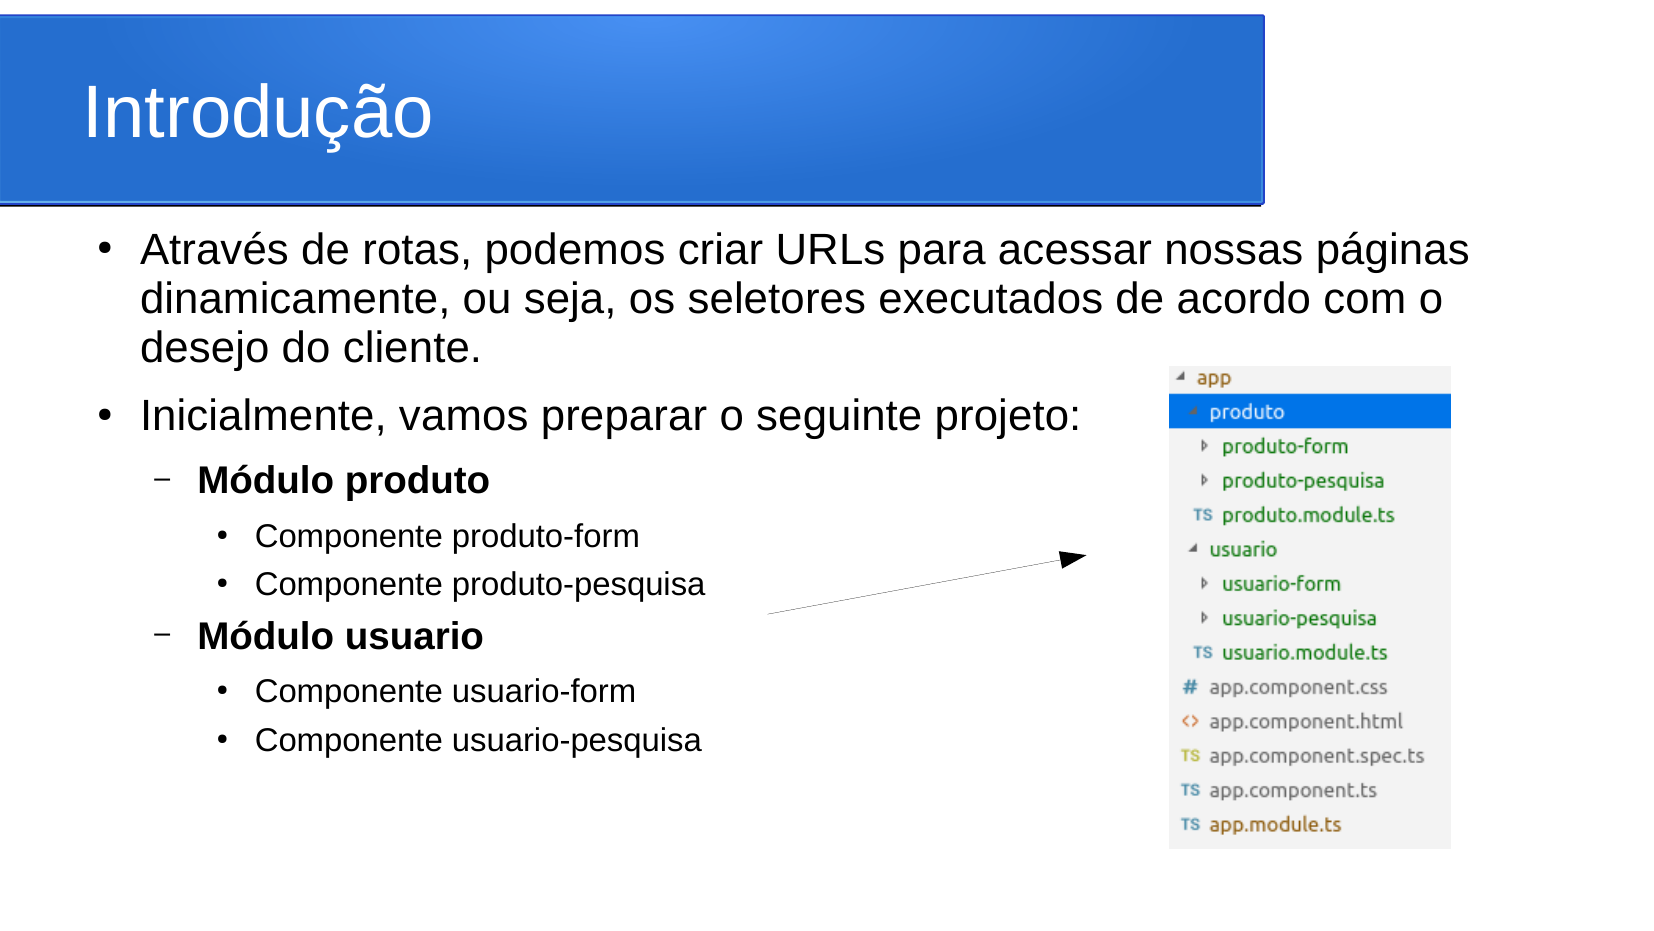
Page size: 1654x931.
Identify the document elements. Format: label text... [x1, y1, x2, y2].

picture [1169, 366, 1451, 849]
list Através de rotas, podemos criar URLs para acessar nossas páginas dinamicamente, ou seja, os seletores executados de acordo com o desejo do cliente. Inicialmente, vamos preparar o seguinte projeto: Módulo produto Componente produto-form Componente produto-pesquisa Módulo usuario Componente usuario-form Componente usuario-pesquisa [82, 224, 1571, 764]
title Introdução [82, 35, 1235, 189]
